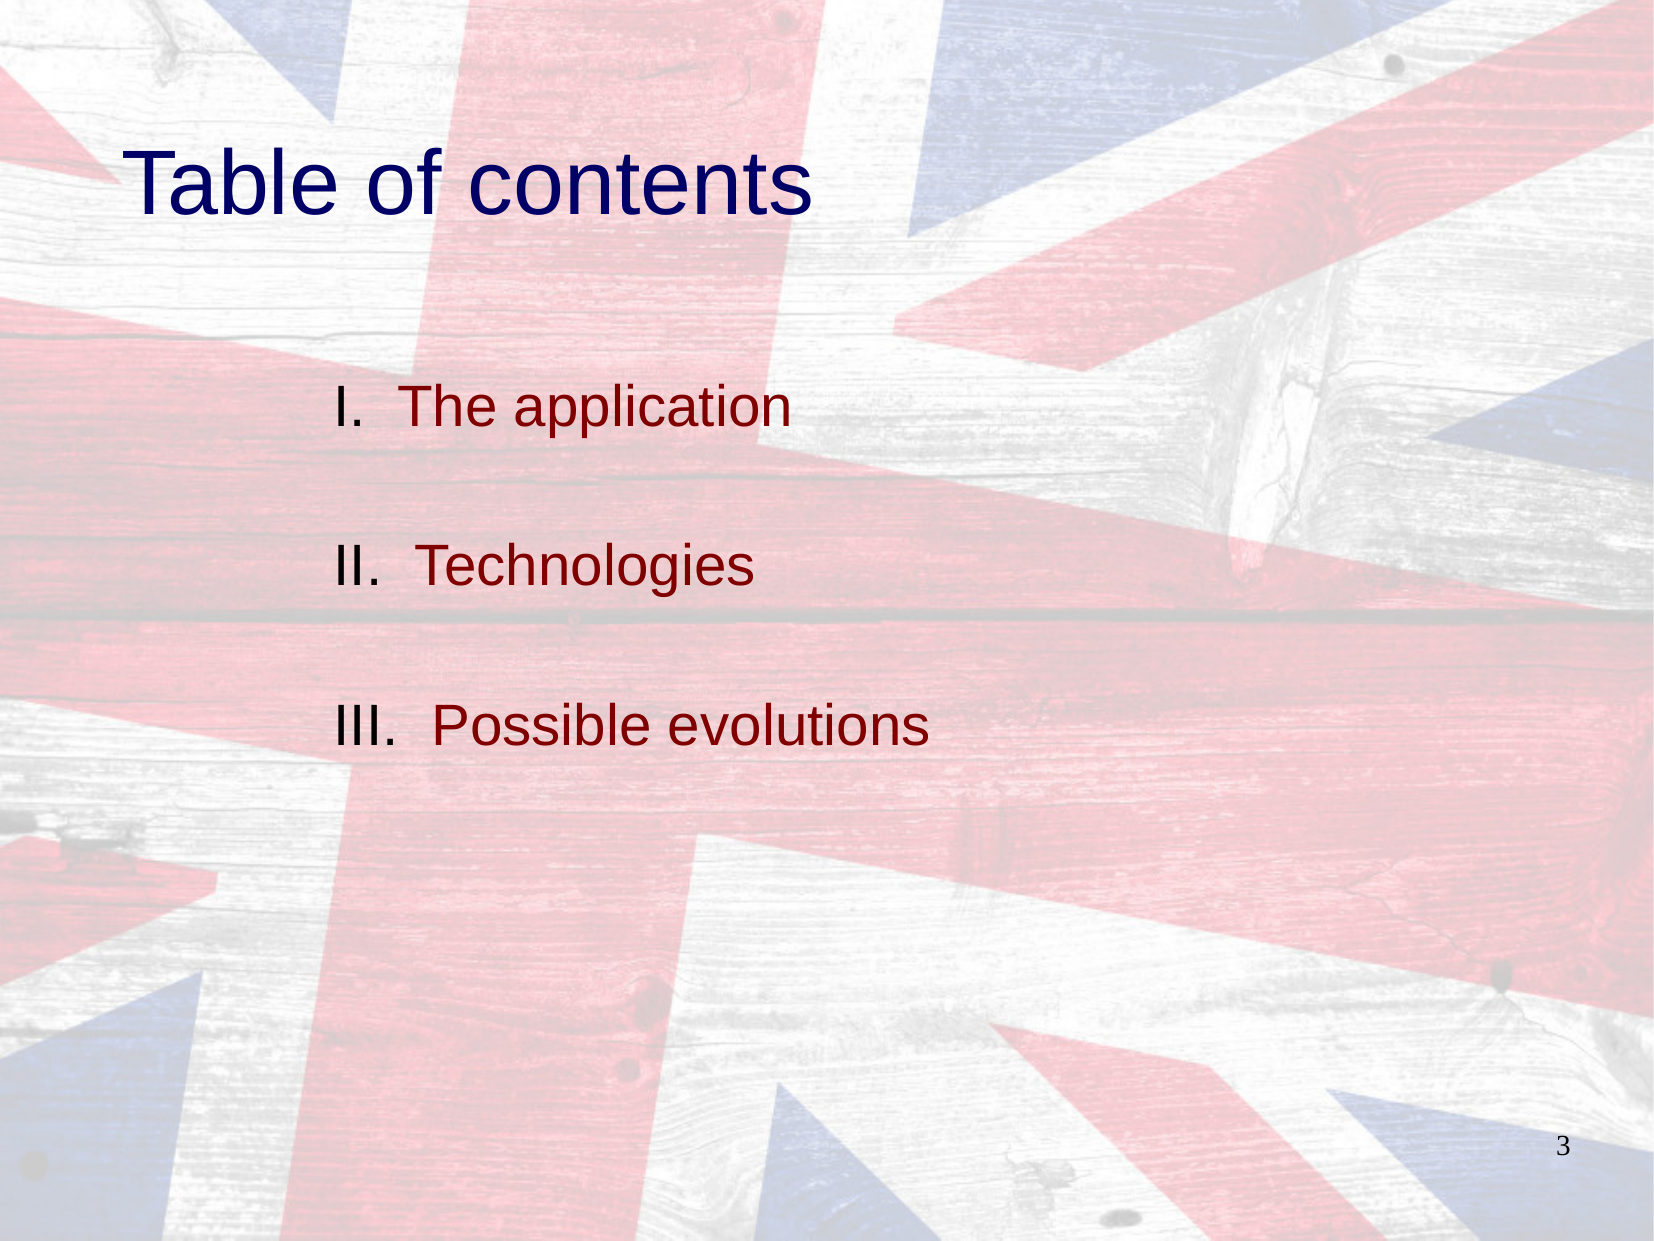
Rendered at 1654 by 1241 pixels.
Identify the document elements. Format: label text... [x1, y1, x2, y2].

text_box III. Possible evolutions [318, 685, 1347, 765]
text_box II. Technologies [318, 525, 1347, 606]
text_box I. The application [318, 366, 1347, 446]
picture [0, 0, 1654, 1241]
text_box Table of contents [106, 124, 922, 242]
